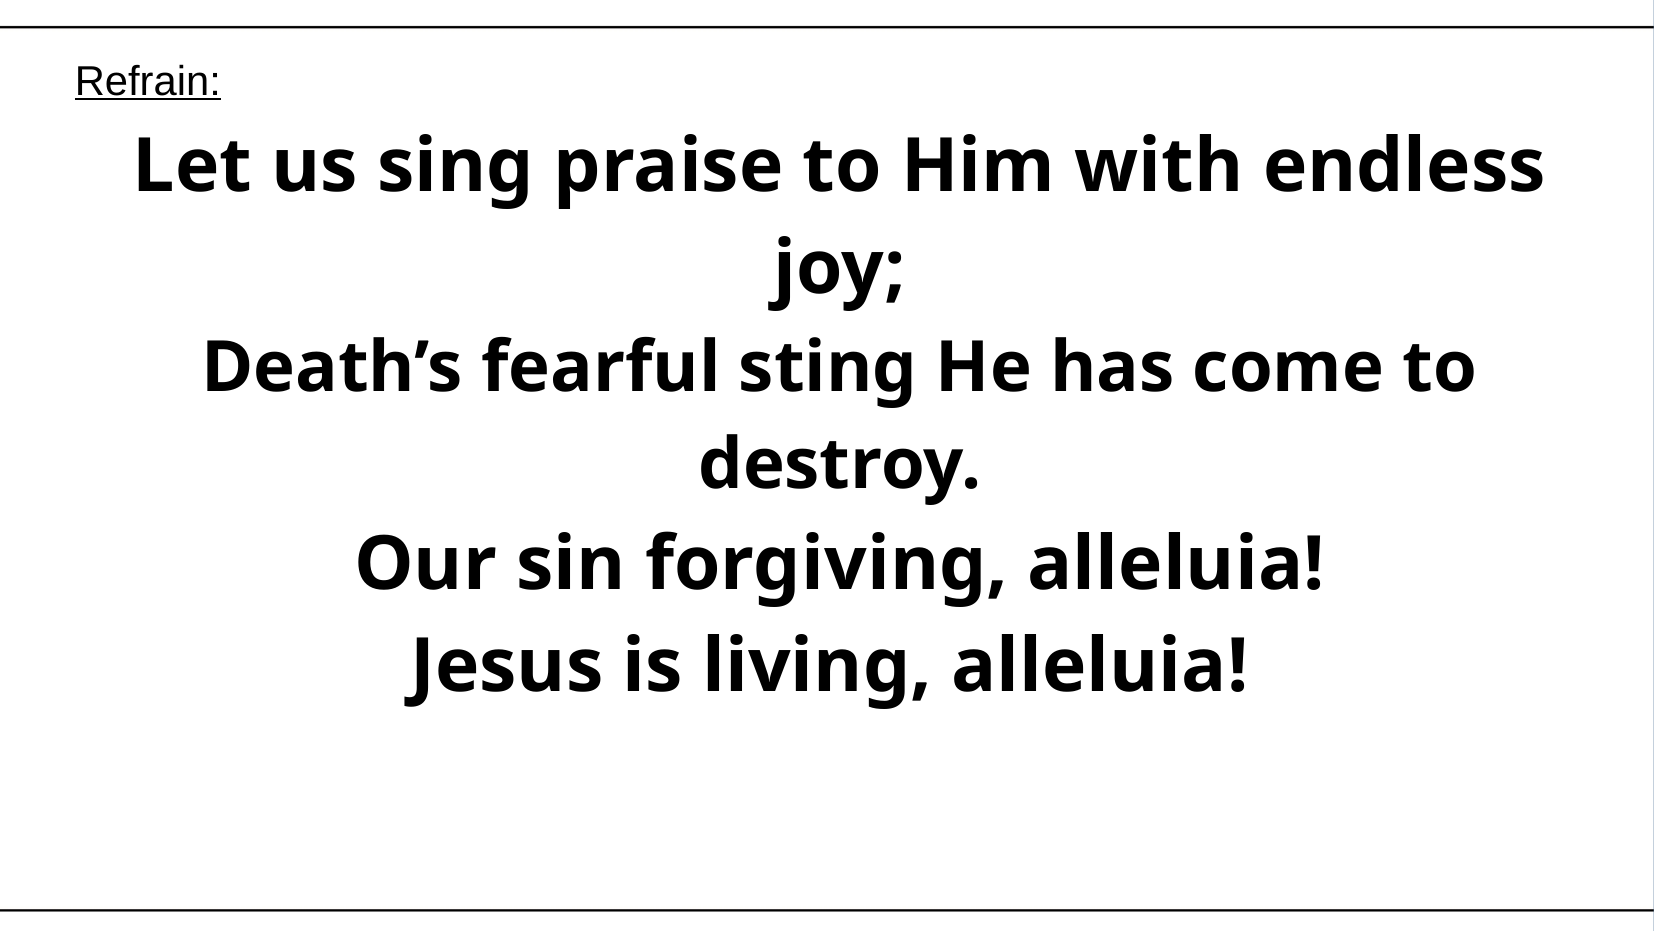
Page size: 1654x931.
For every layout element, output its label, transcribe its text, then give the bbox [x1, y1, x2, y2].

text_box Refrain: Let us sing praise to Him with endless joy; Death’s fearful sting He has come to destroy. Our sin forgiving, alleluia! Jesus is living, alleluia! [60, 30, 1621, 511]
picture [0, 0, 1654, 931]
